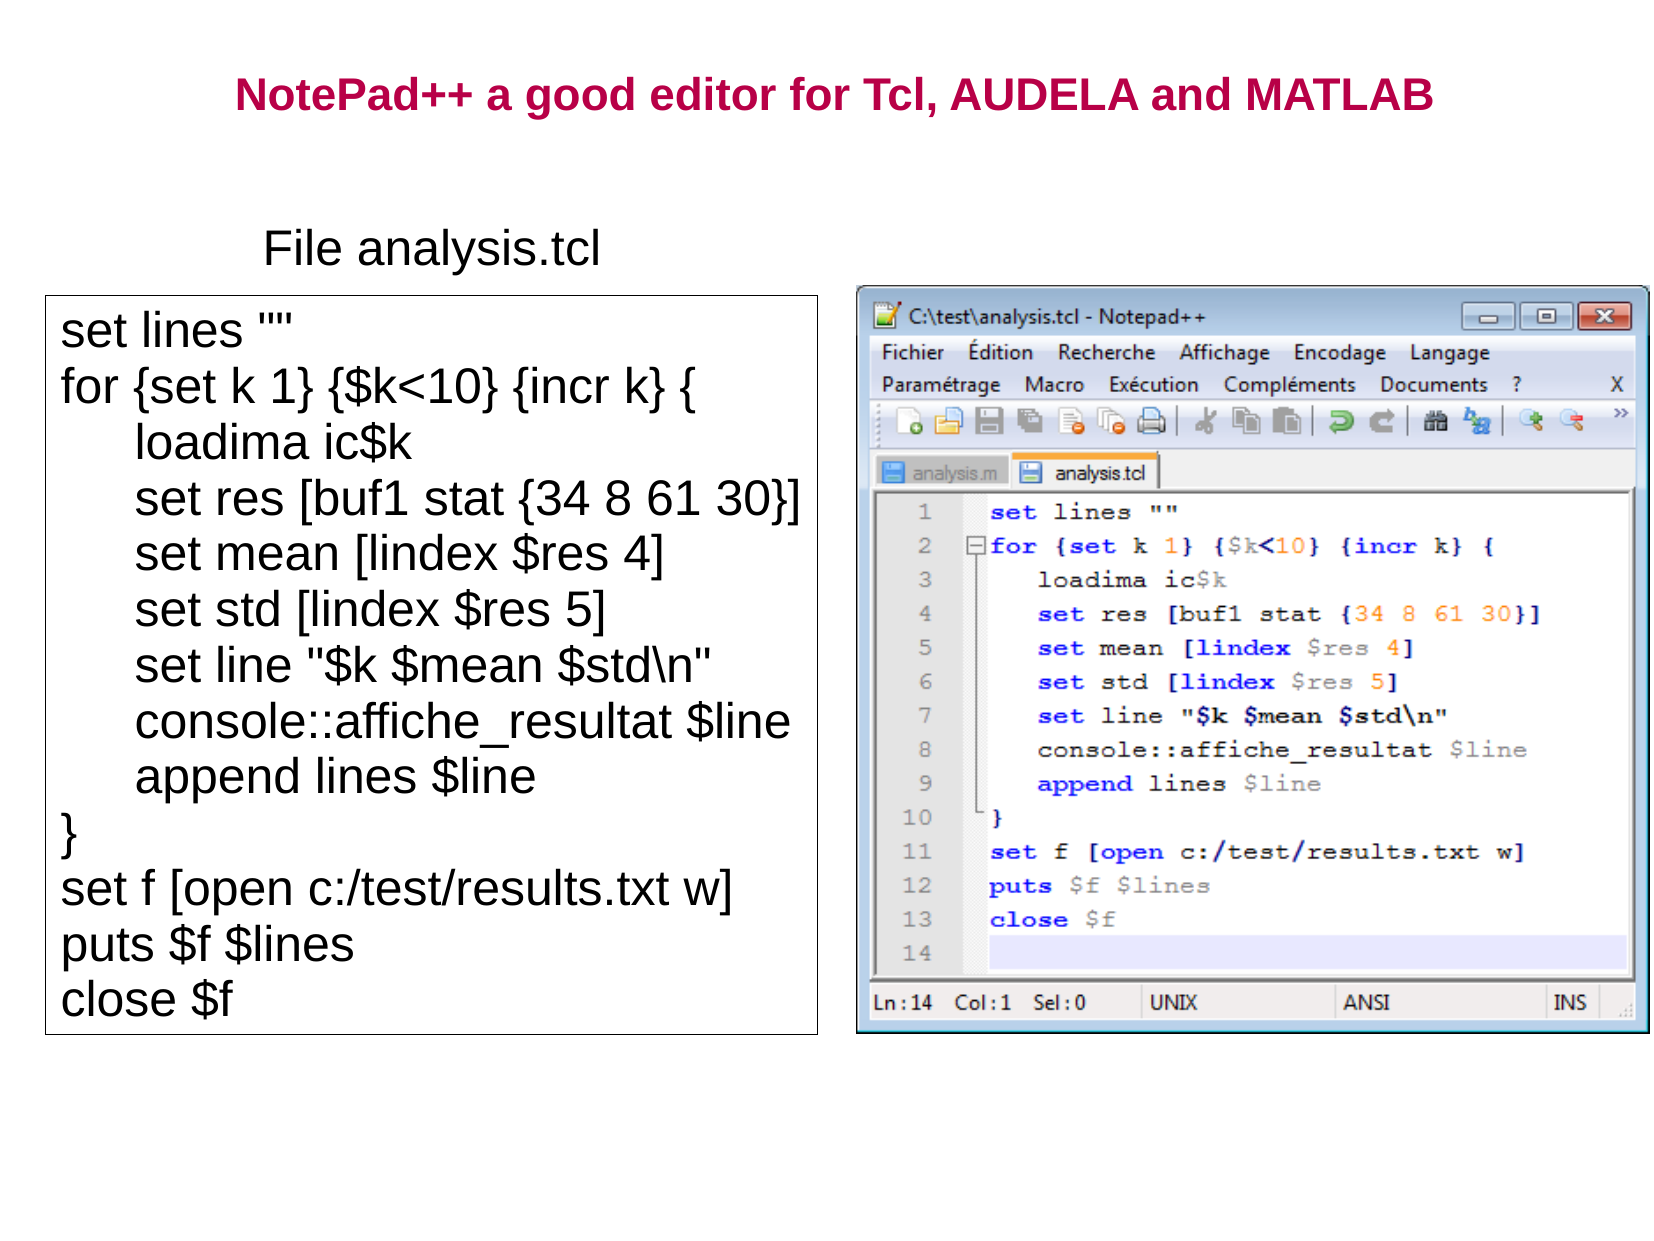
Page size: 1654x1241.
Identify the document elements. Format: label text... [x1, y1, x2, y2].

text_box File analysis.tcl [248, 212, 617, 284]
picture [856, 285, 1650, 1034]
text_box set lines "" for {set k 1} {$k<10} {incr k} { loadima ic$k set res [buf1 stat {34 8 61 30}] set mean [lindex $res 4] set std [lindex $res 5] set line "$k $mean $std\n" console::affiche_resultat $line append lines $line } set f [open c:/test/results.txt w] puts $f $lines close $f [45, 295, 818, 1035]
text_box NotePad++ a good editor for Tcl, AUDELA and MATLAB [220, 61, 1451, 129]
